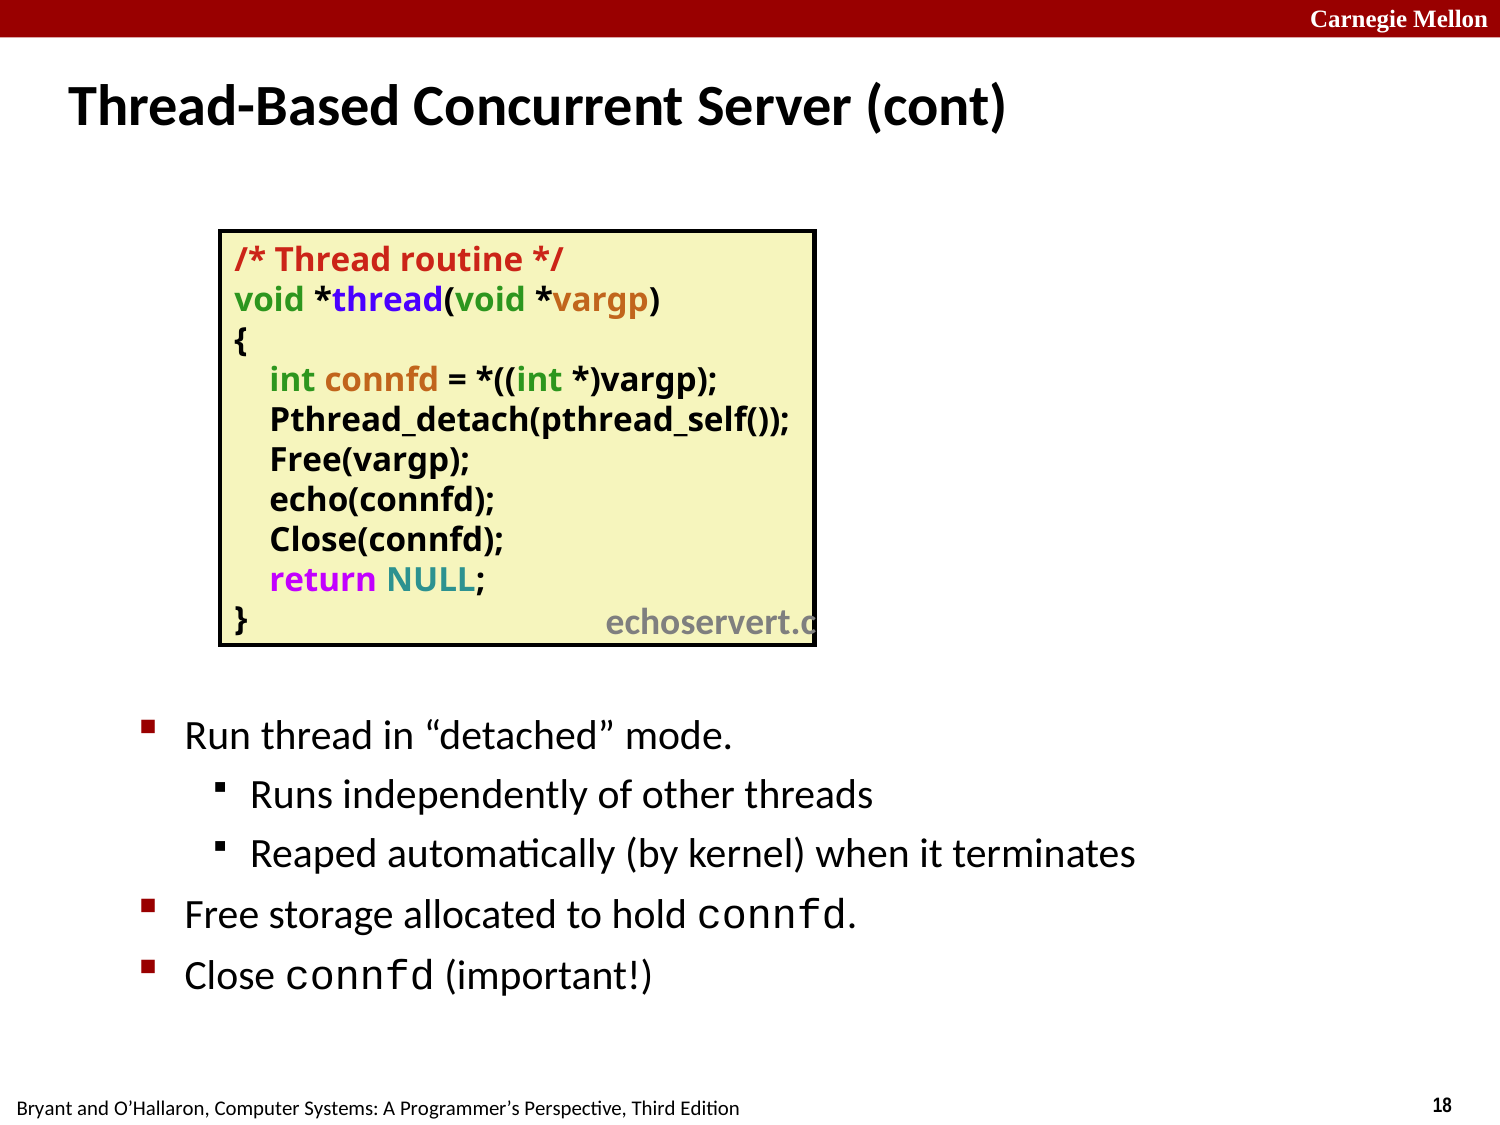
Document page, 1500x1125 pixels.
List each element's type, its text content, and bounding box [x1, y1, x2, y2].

list Run thread in “detached” mode. Runs independently of other threads Reaped automatically (by kernel) when it terminates Free storage allocated to hold connfd. Close connfd (important!) [47, 699, 1411, 1070]
text_box /* Thread routine */ void *thread(void *vargp) { int connfd = *((int *)vargp); Pthread_detach(pthread_self()); Free(vargp); echo(connfd); Close(connfd); return NULL; } [219, 230, 815, 645]
title Thread-Based Concurrent Server (cont) [53, 54, 1454, 149]
text_box echoservert.c [590, 589, 832, 650]
